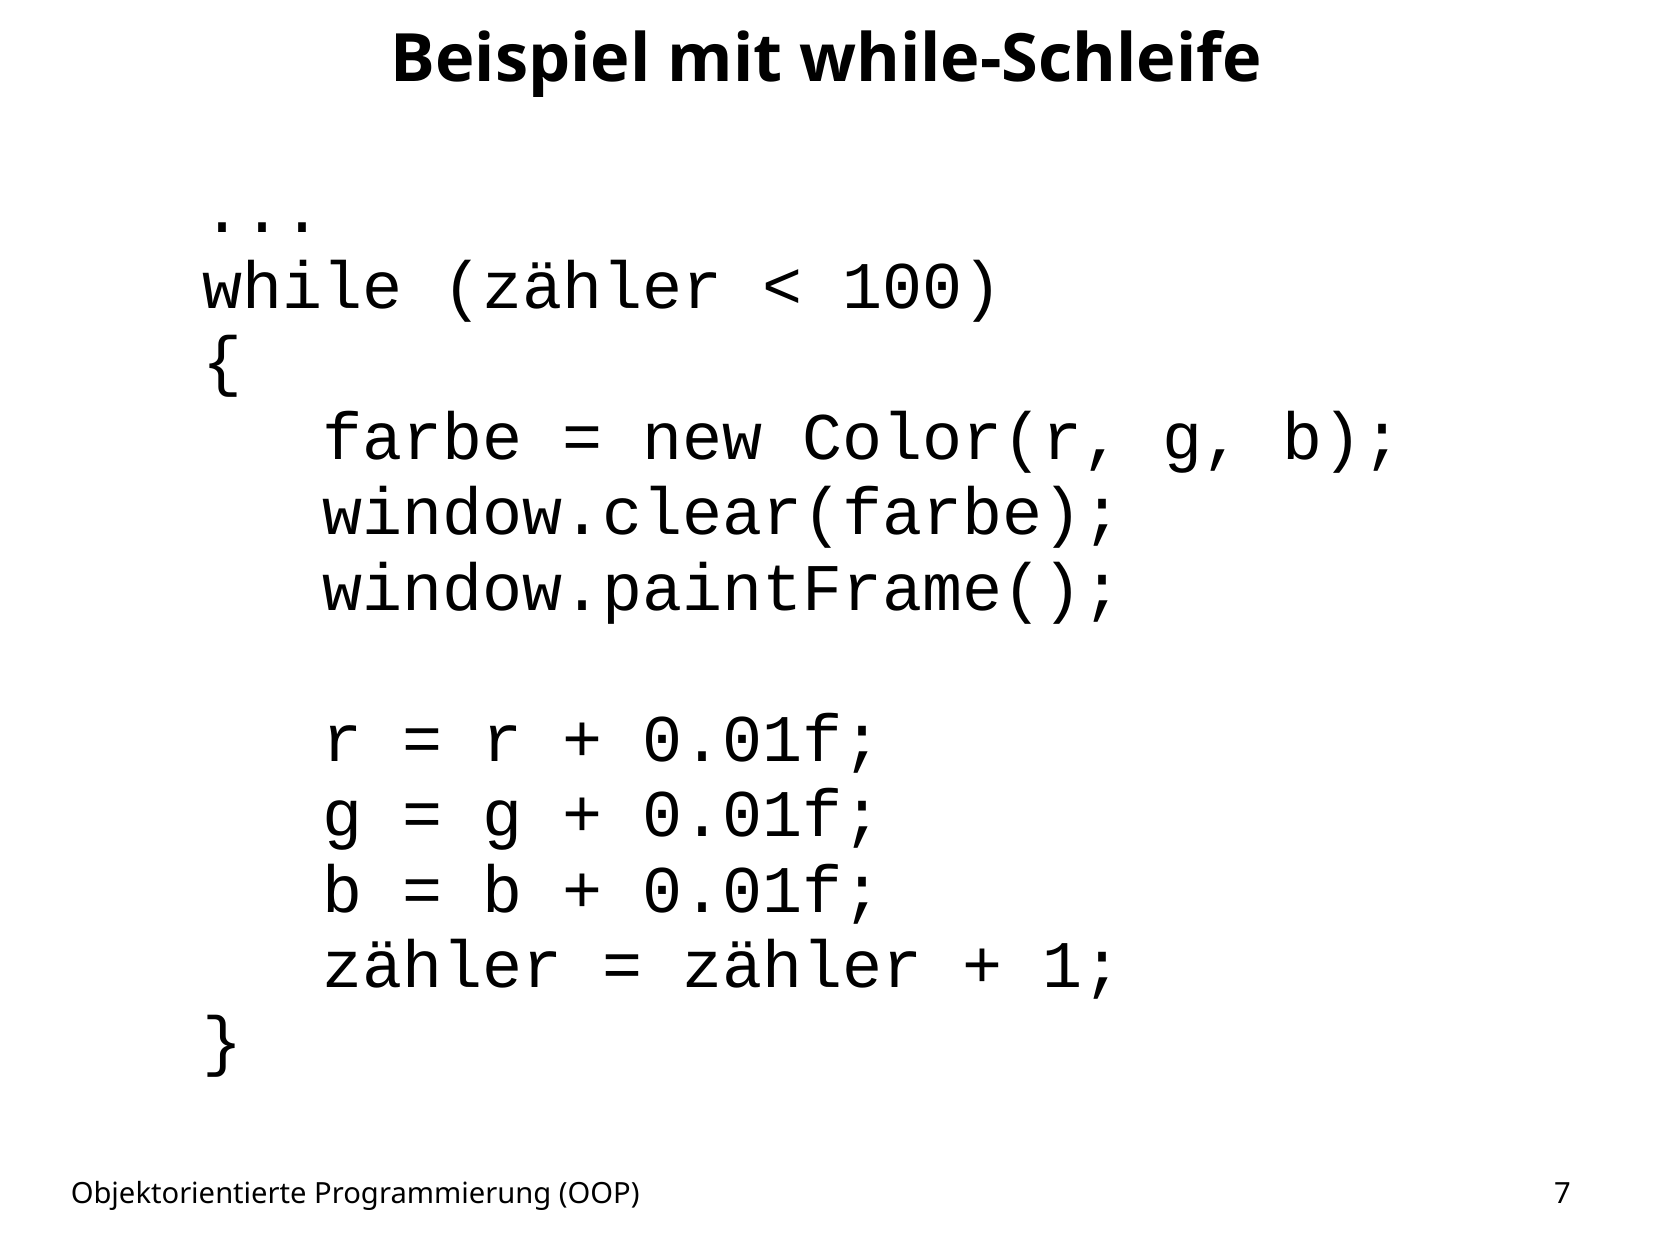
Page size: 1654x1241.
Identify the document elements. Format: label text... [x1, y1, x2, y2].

list ... while (zähler < 100) { farbe = new Color(r, g, b); window.clear(farbe); window.paintFrame(); r = r + 0.01f; g = g + 0.01f; b = b + 0.01f; zähler = zähler + 1; } [82, 177, 1571, 1146]
title Beispiel mit while-Schleife [0, 5, 1654, 107]
